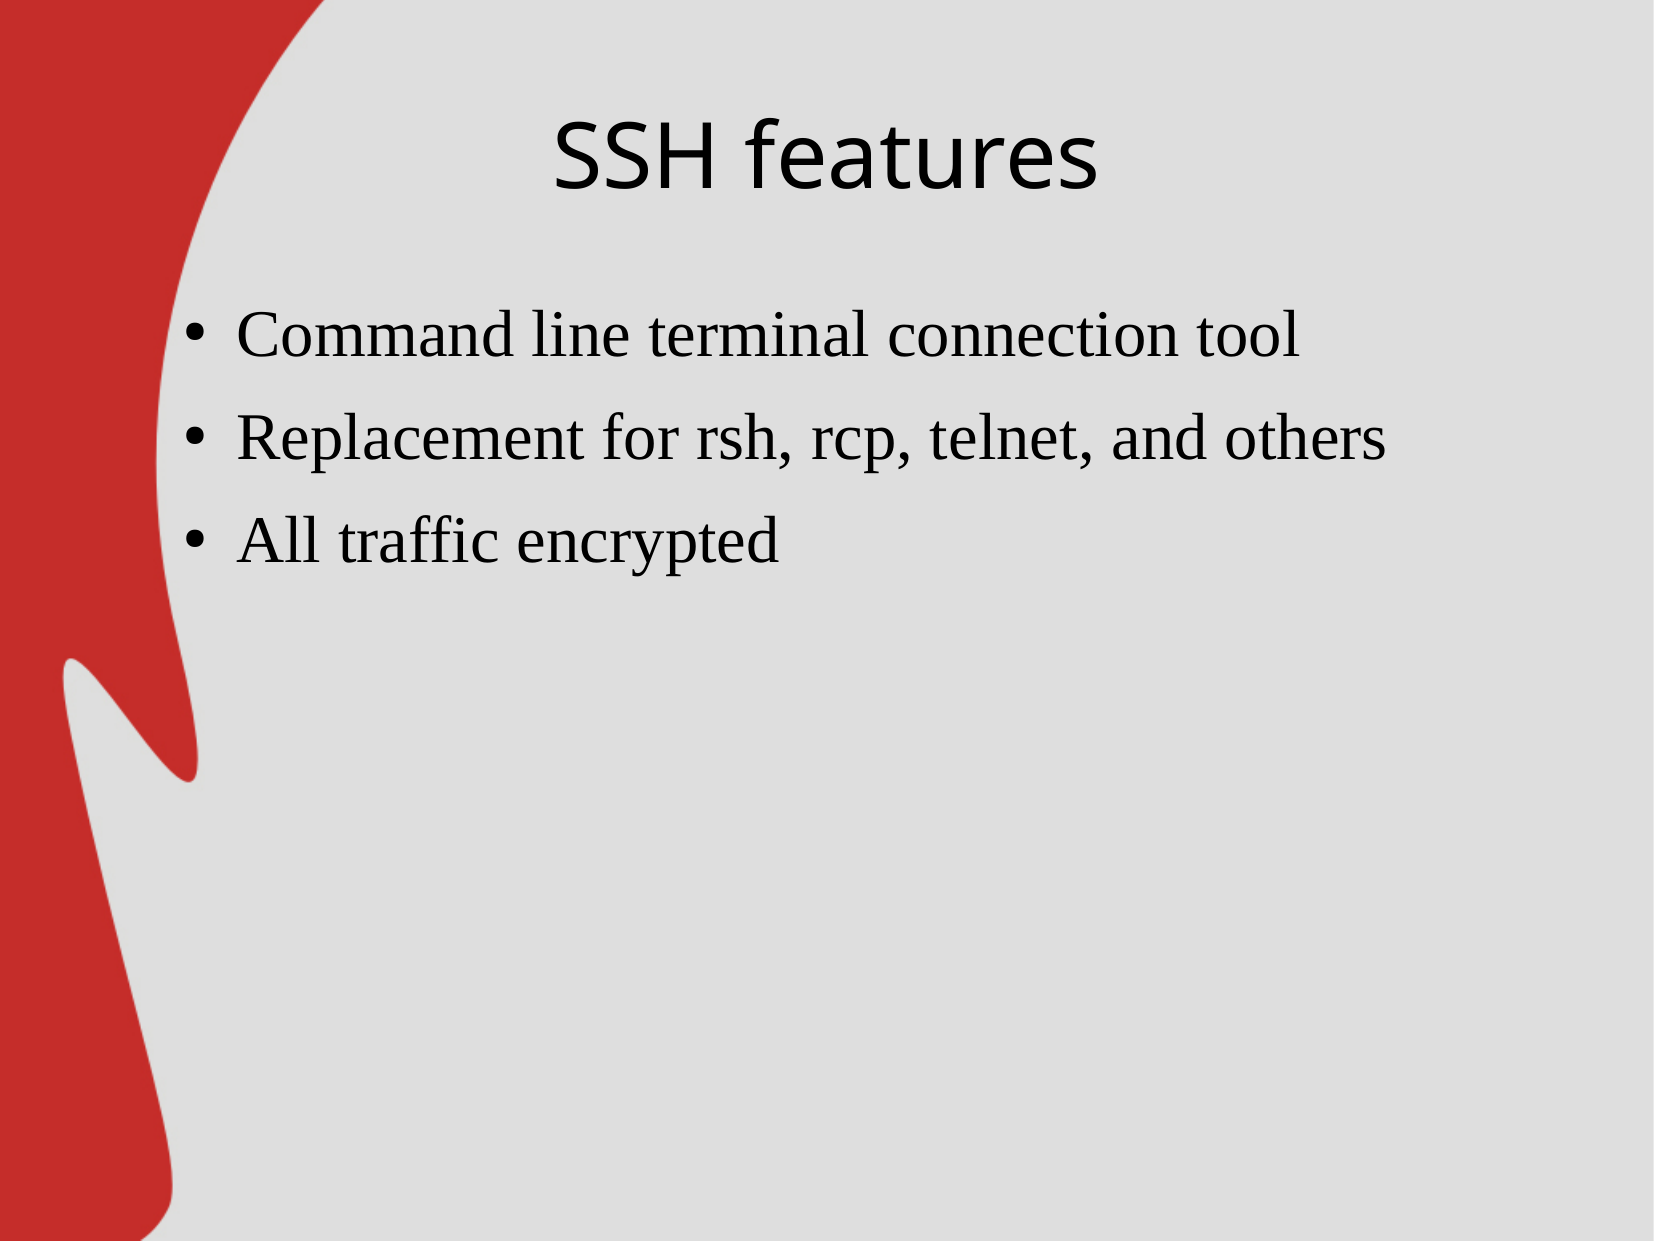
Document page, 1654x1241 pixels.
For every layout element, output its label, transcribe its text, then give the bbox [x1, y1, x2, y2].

picture [0, 0, 1654, 1241]
list Command line terminal connection tool Replacement for rsh, rcp, telnet, and others All traffic encrypted [165, 296, 1654, 1016]
title SSH features [82, 49, 1571, 257]
